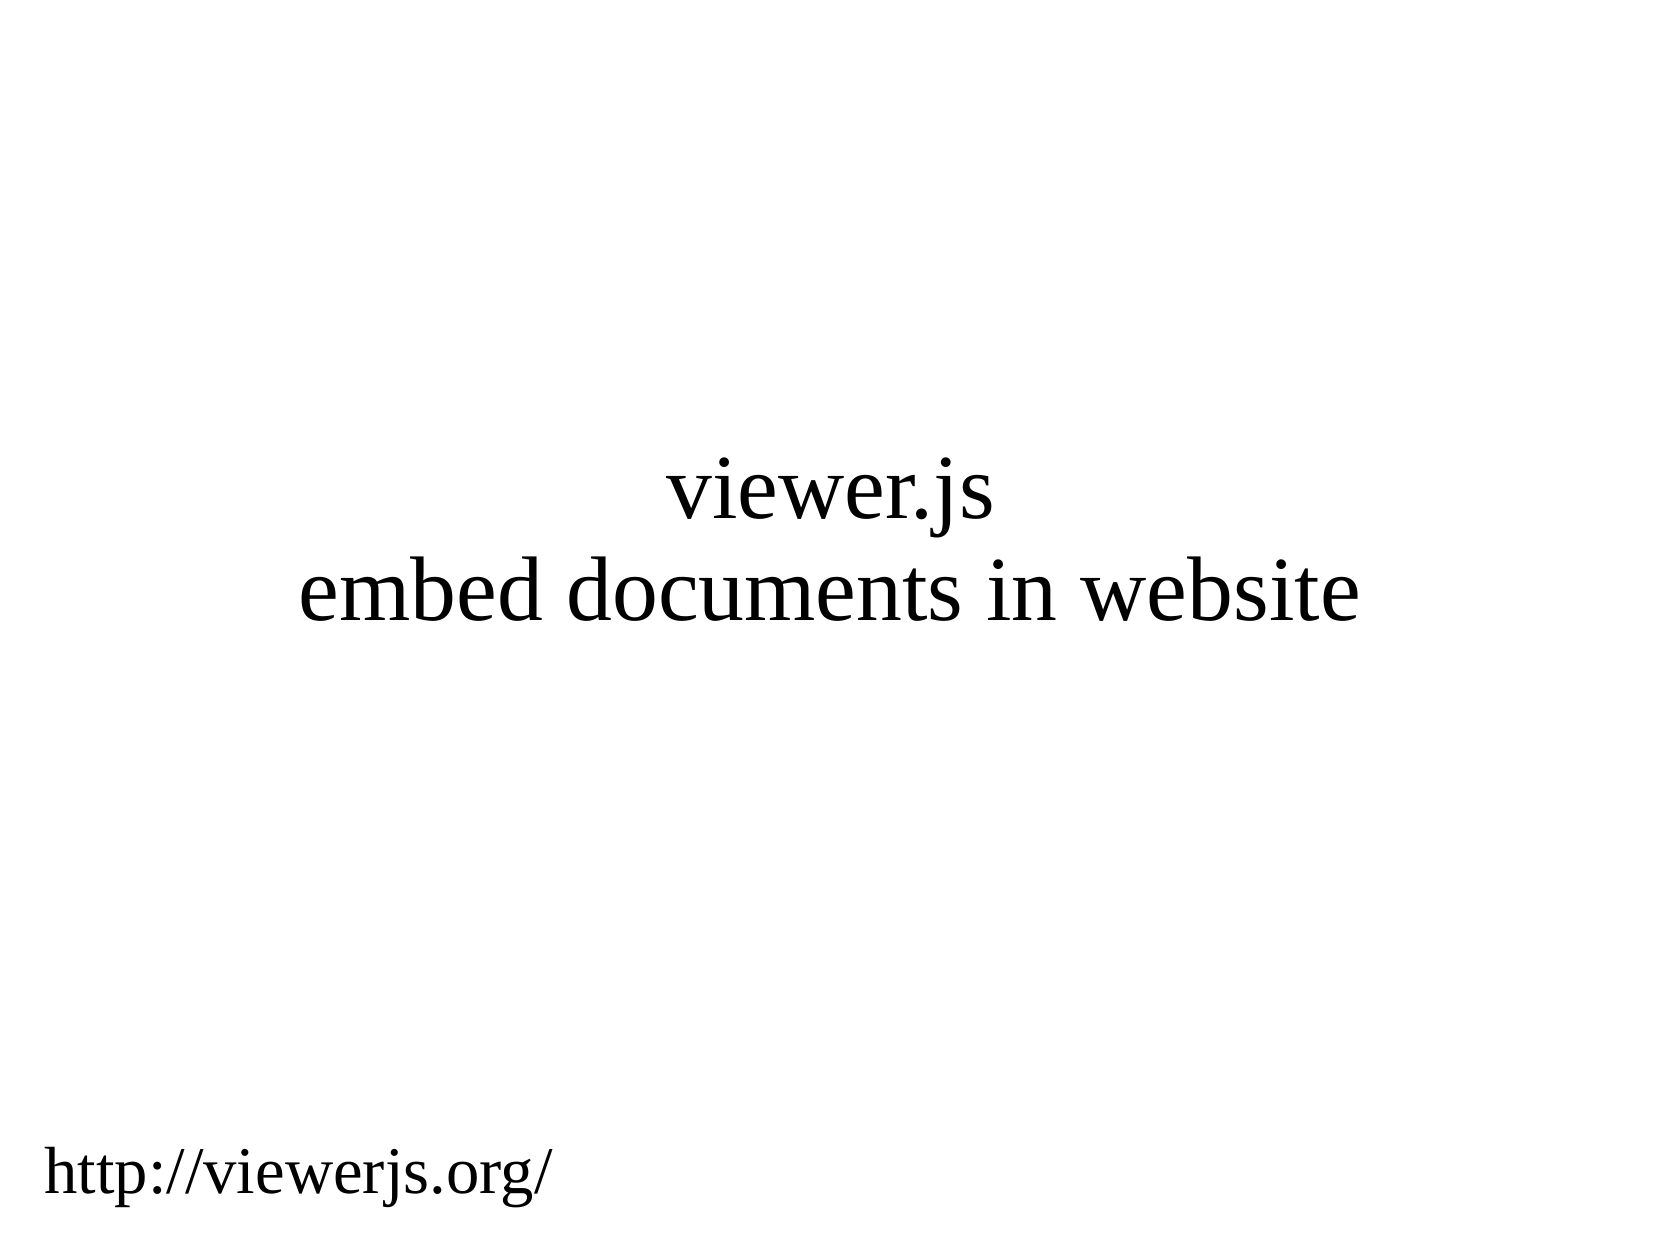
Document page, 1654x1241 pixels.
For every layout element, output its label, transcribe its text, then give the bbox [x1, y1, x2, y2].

text_box http://viewerjs.org/ [29, 1126, 1456, 1216]
title viewer.js embed documents in website [86, 435, 1576, 643]
